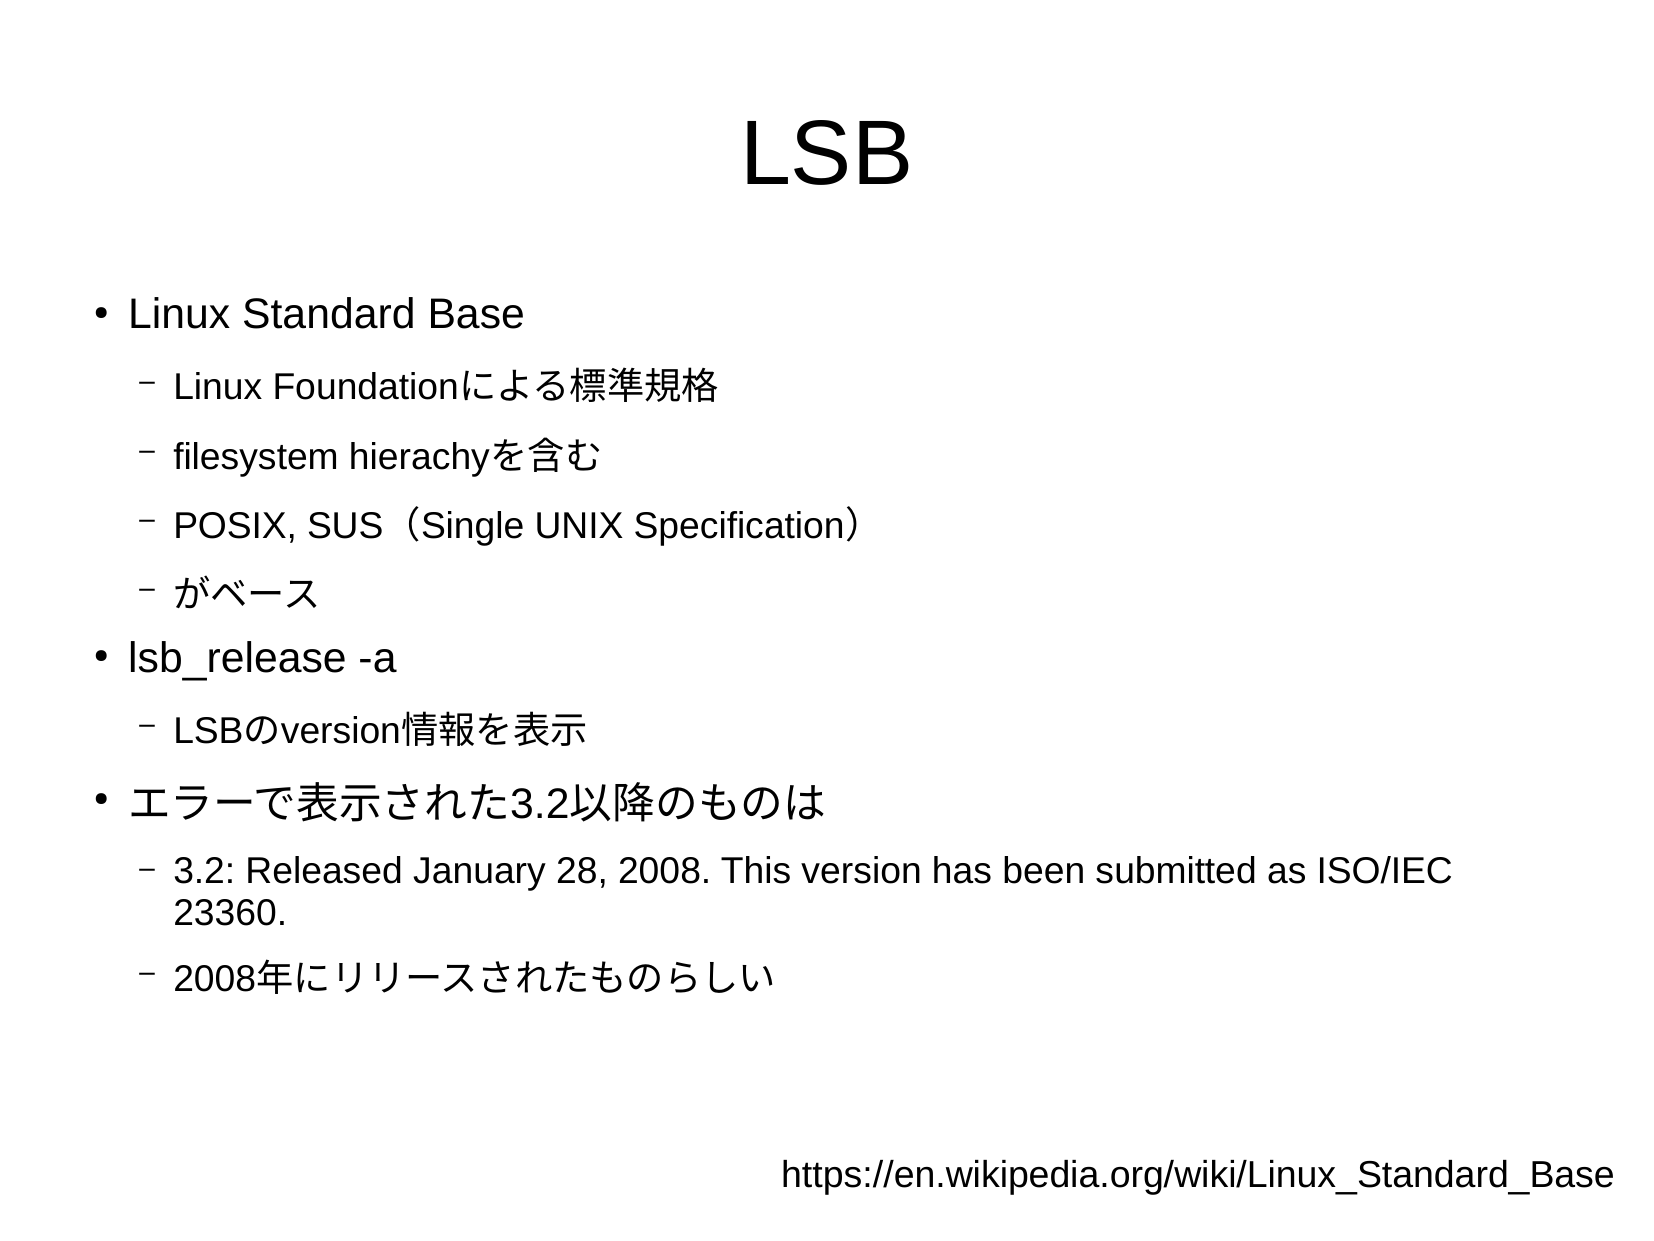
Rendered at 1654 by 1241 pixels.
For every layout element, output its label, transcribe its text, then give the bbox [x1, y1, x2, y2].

list Linux Standard Base Linux Foundationによる標準規格 filesystem hierachyを含む POSIX, SUS（Single UNIX Specification） がベース lsb_release -a LSBのversion情報を表示 エラーで表示された3.2以降のものは 3.2: Released January 28, 2008. This version has been submitted as ISO/IEC 23360. 2008年にリリースされたものらしい [82, 290, 1571, 1010]
text_box https://en.wikipedia.org/wiki/Linux_Standard_Base [766, 1145, 1630, 1203]
title LSB [82, 49, 1571, 257]
